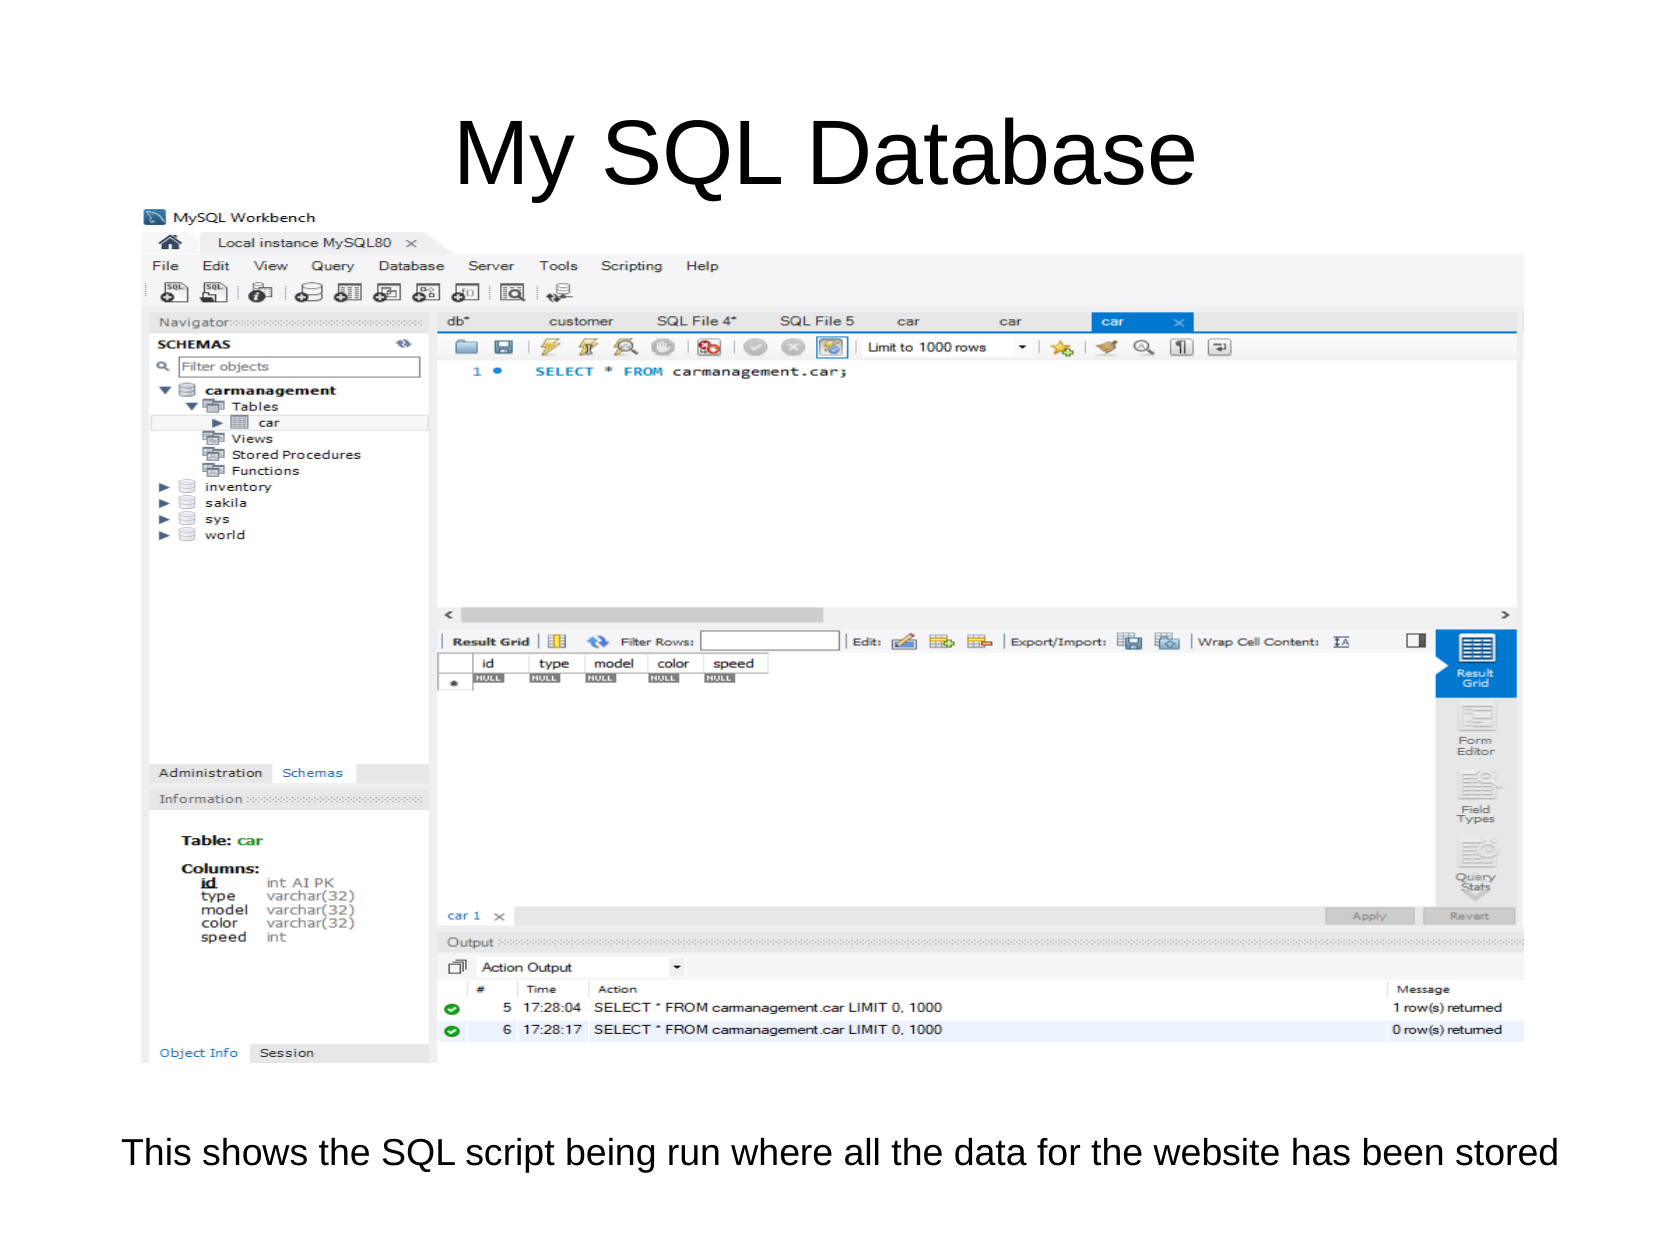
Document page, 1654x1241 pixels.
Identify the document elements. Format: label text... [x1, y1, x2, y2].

picture [141, 209, 1524, 1063]
text_box This shows the SQL script being run where all the data for the website has been stored [106, 1124, 1583, 1182]
title My SQL Database [82, 49, 1571, 257]
